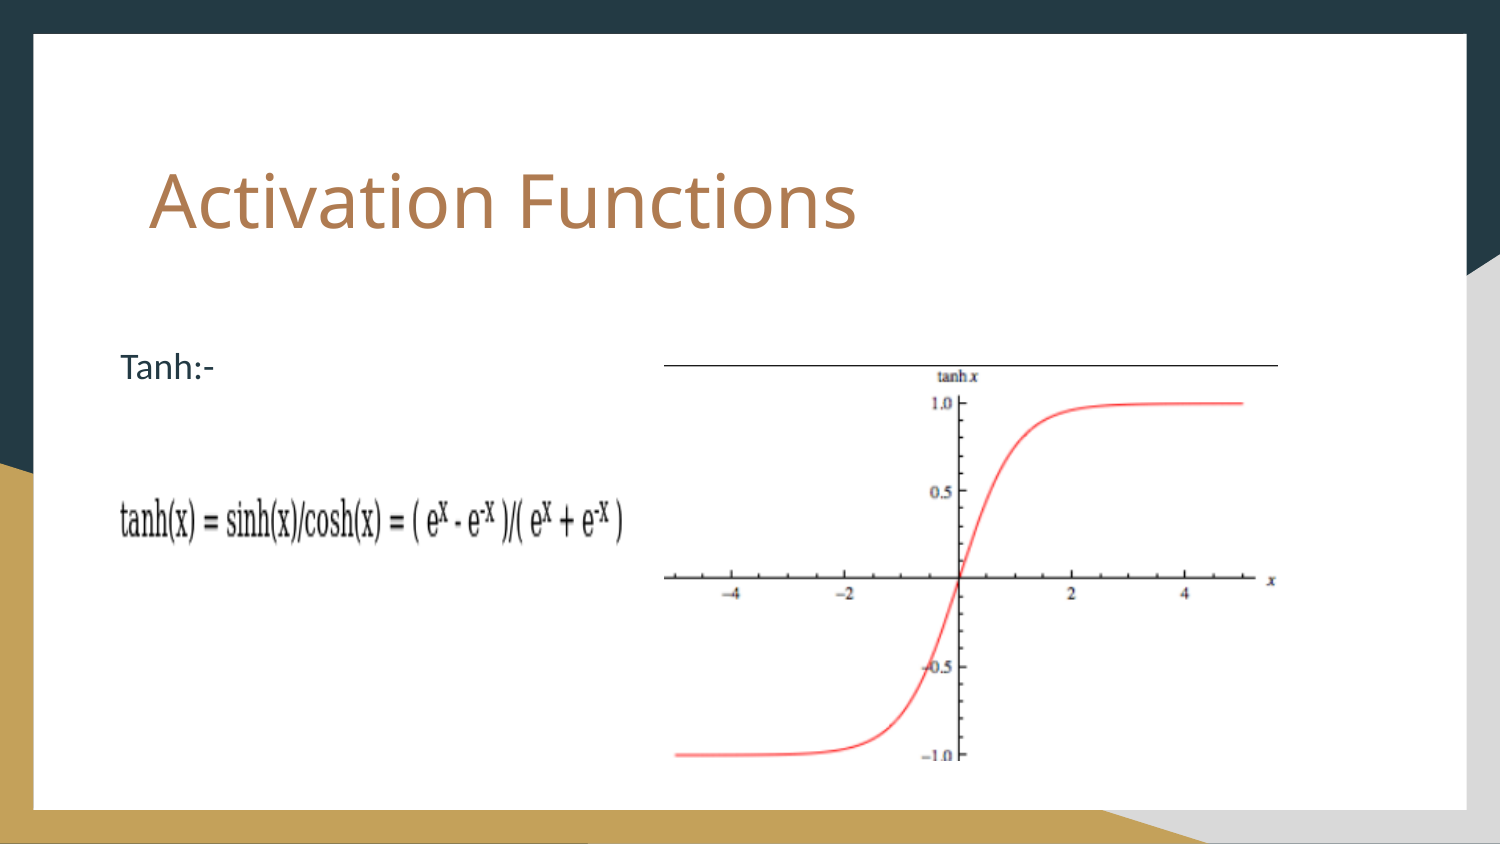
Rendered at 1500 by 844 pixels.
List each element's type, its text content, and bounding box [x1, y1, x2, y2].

list Tanh:- [105, 326, 1366, 778]
picture [664, 365, 1278, 761]
picture [120, 470, 651, 599]
title Activation Functions [134, 138, 1366, 296]
